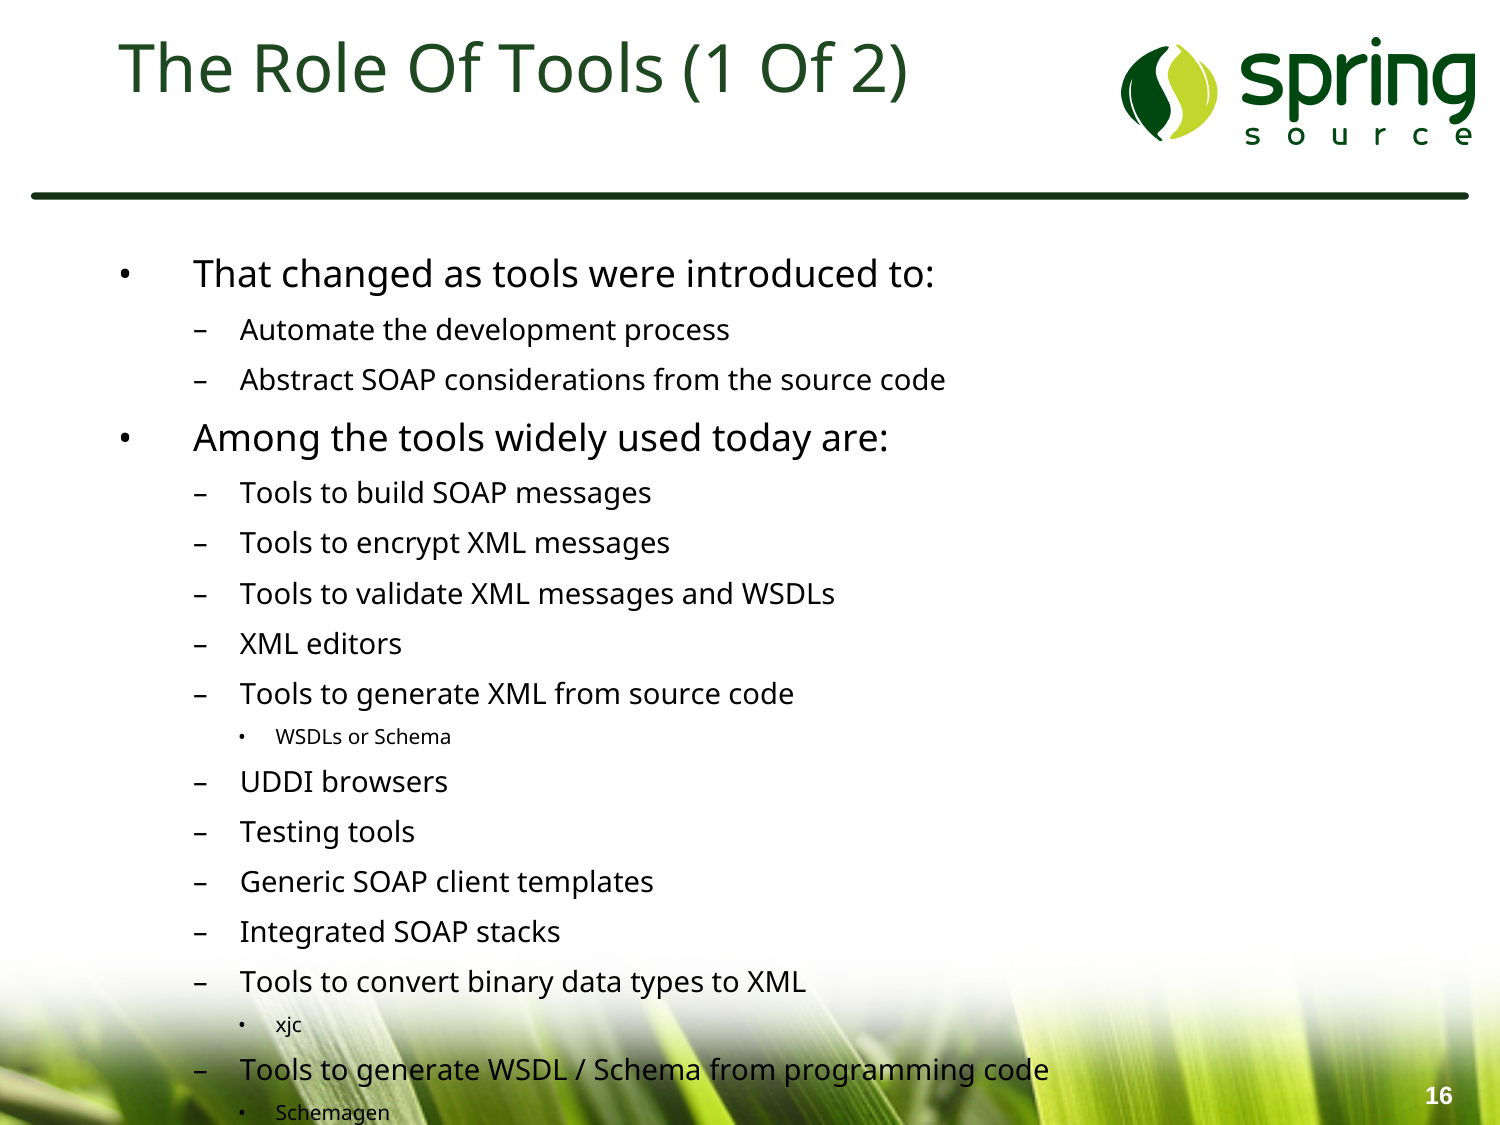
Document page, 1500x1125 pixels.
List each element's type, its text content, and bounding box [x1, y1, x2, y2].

picture [502, 1060, 511, 1075]
list That changed as tools were introduced to: Automate the development process Abstract SOAP considerations from the source code Among the tools widely used today are: Tools to build SOAP messages Tools to encrypt XML messages Tools to validate XML messages and WSDLs XML editors Tools to generate XML from source code WSDLs or Schema UDDI browsers Testing tools Generic SOAP client templates Integrated SOAP stacks Tools to convert binary data types to XML xjc Tools to generate WSDL / Schema from programming code Schemagen [103, 239, 1394, 1060]
picture [1018, 1066, 1027, 1078]
picture [536, 1061, 548, 1078]
picture [490, 1060, 499, 1076]
picture [0, 944, 1500, 1125]
title The Role Of Tools (1 Of 2) [103, 13, 1136, 177]
picture [1136, 37, 1475, 145]
